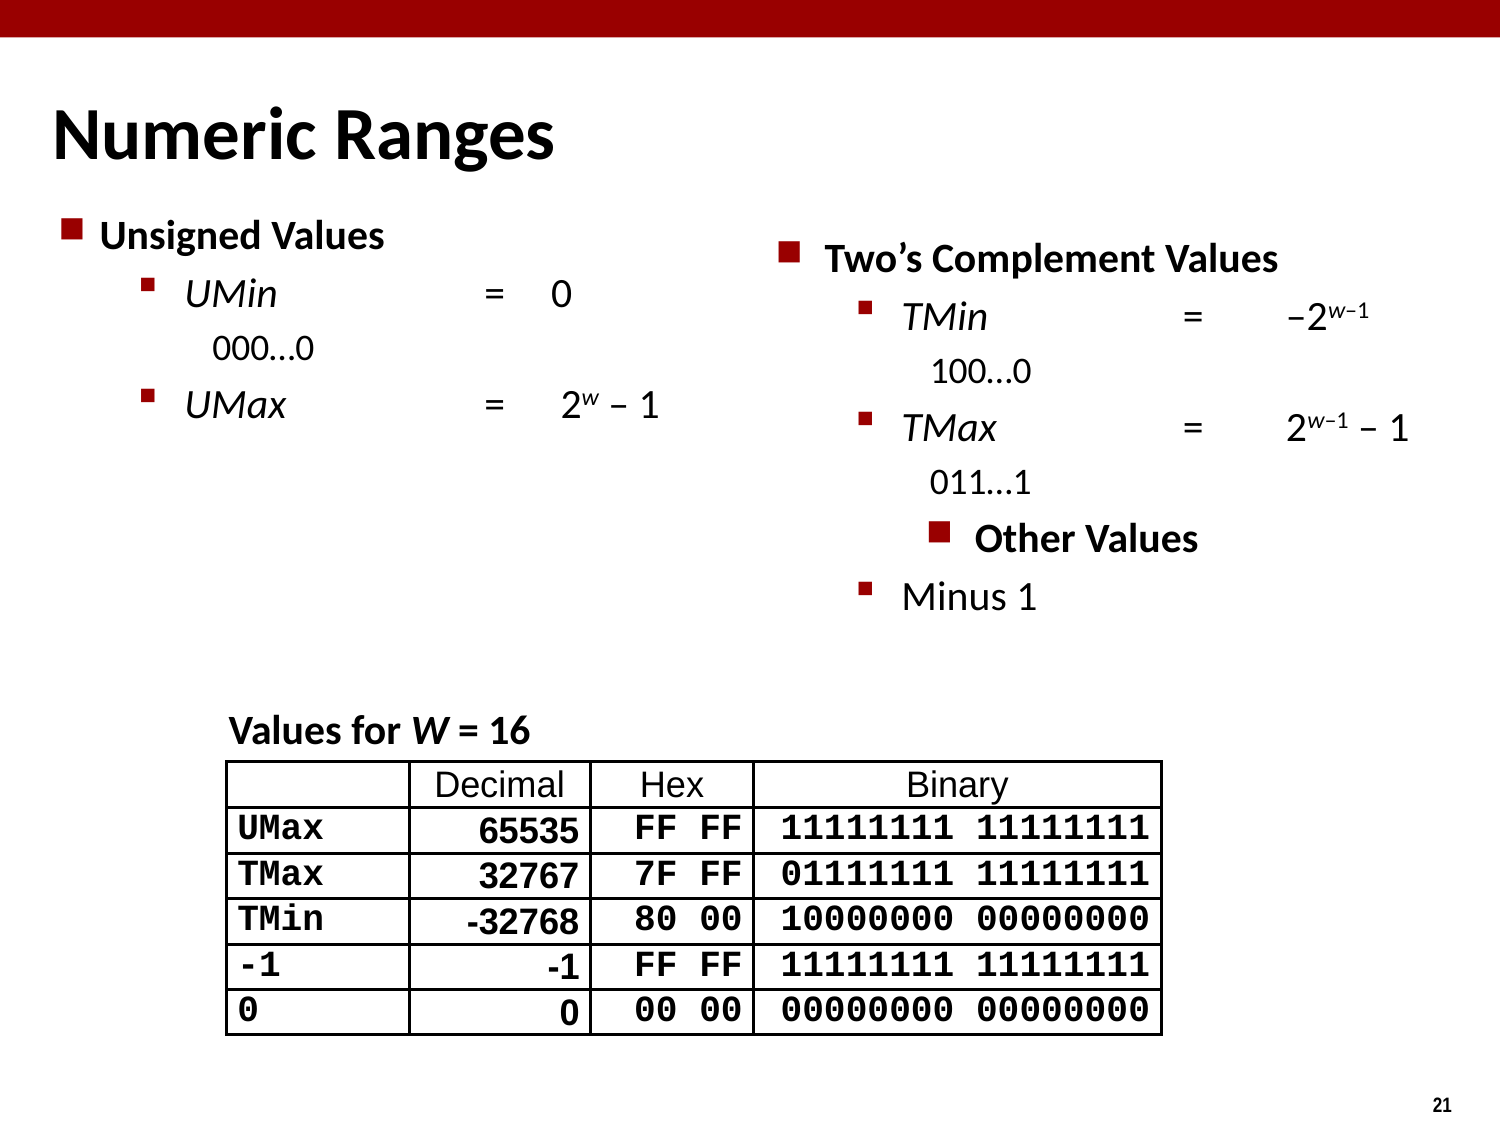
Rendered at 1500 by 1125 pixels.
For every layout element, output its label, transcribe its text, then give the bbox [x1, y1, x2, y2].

text_box Numeric Ranges [37, 83, 993, 175]
text_box Values for W = 16 [213, 695, 546, 761]
text_box Two’s Complement Values TMin = –2w–1 100…0 TMax = 2w–1 – 1 011…1 Other Values Minus 1 [764, 223, 1438, 1039]
text_box Unsigned Values UMin = 0 000…0 UMax = 2w – 1 [47, 200, 717, 1058]
picture [225, 760, 1188, 1073]
